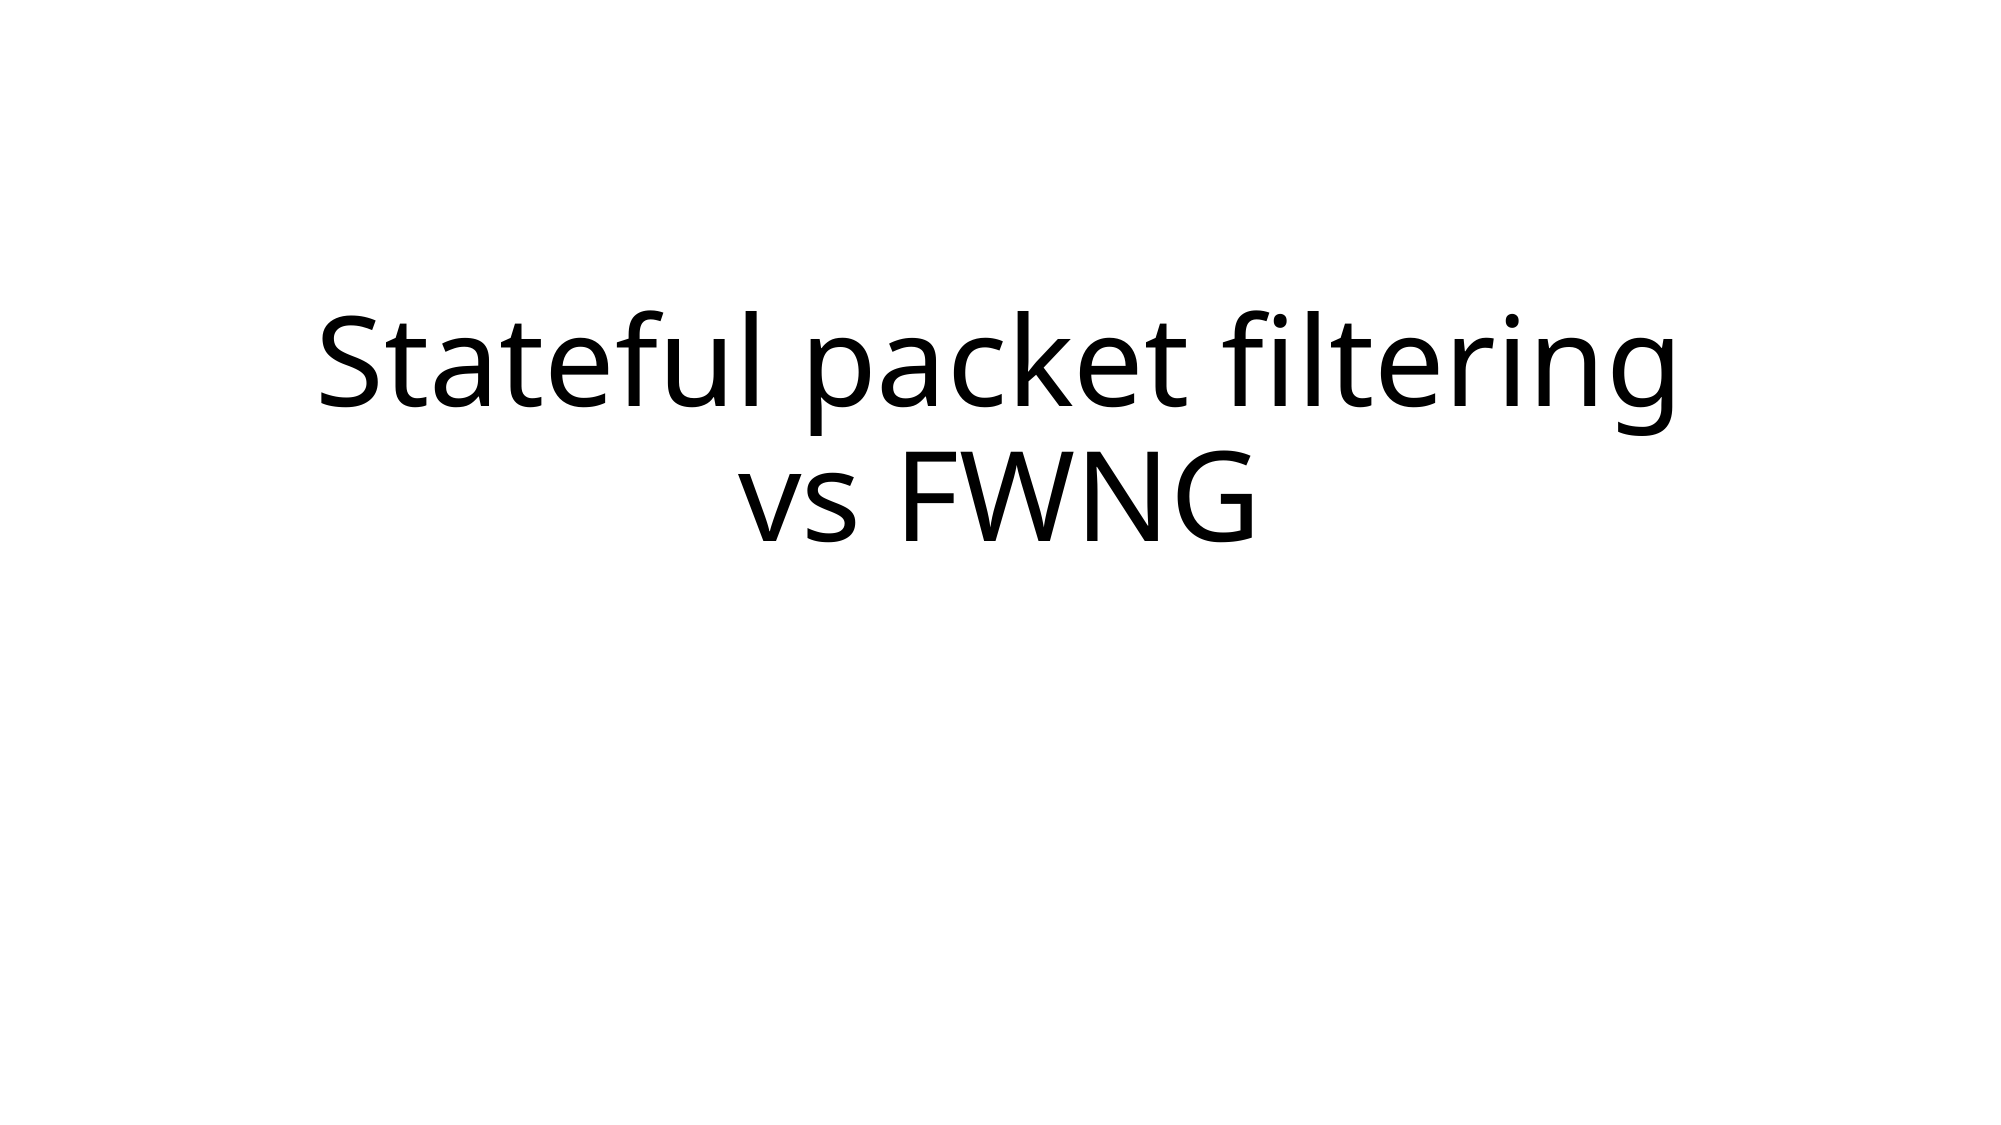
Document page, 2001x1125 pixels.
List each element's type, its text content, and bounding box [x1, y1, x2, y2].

title Stateful packet filtering vs FWNG [249, 184, 1750, 576]
